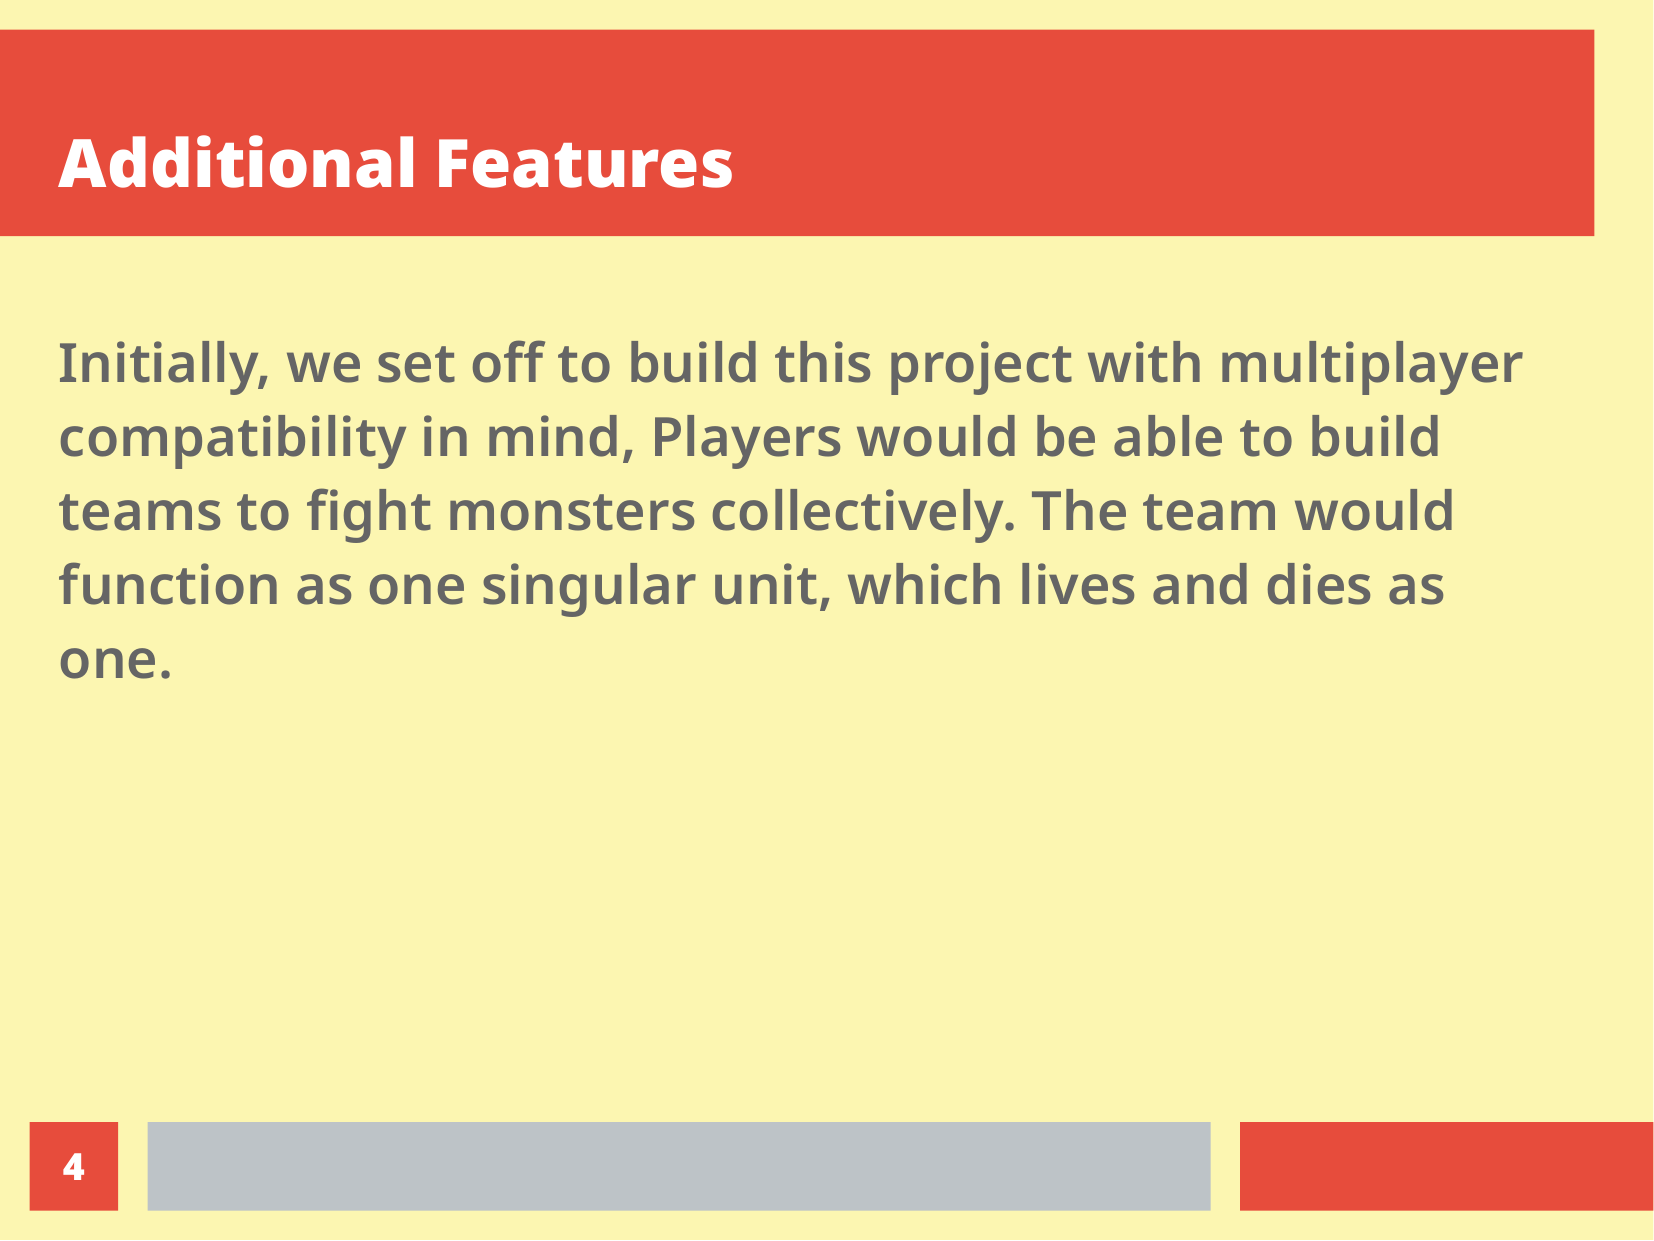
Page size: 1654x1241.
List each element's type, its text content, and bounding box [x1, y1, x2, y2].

list Initially, we set off to build this project with multiplayer compatibility in mind, Players would be able to build teams to fight monsters collectively. The team would function as one singular unit, which lives and dies as one. [59, 324, 1565, 1093]
title Additional Features [59, 59, 1595, 207]
